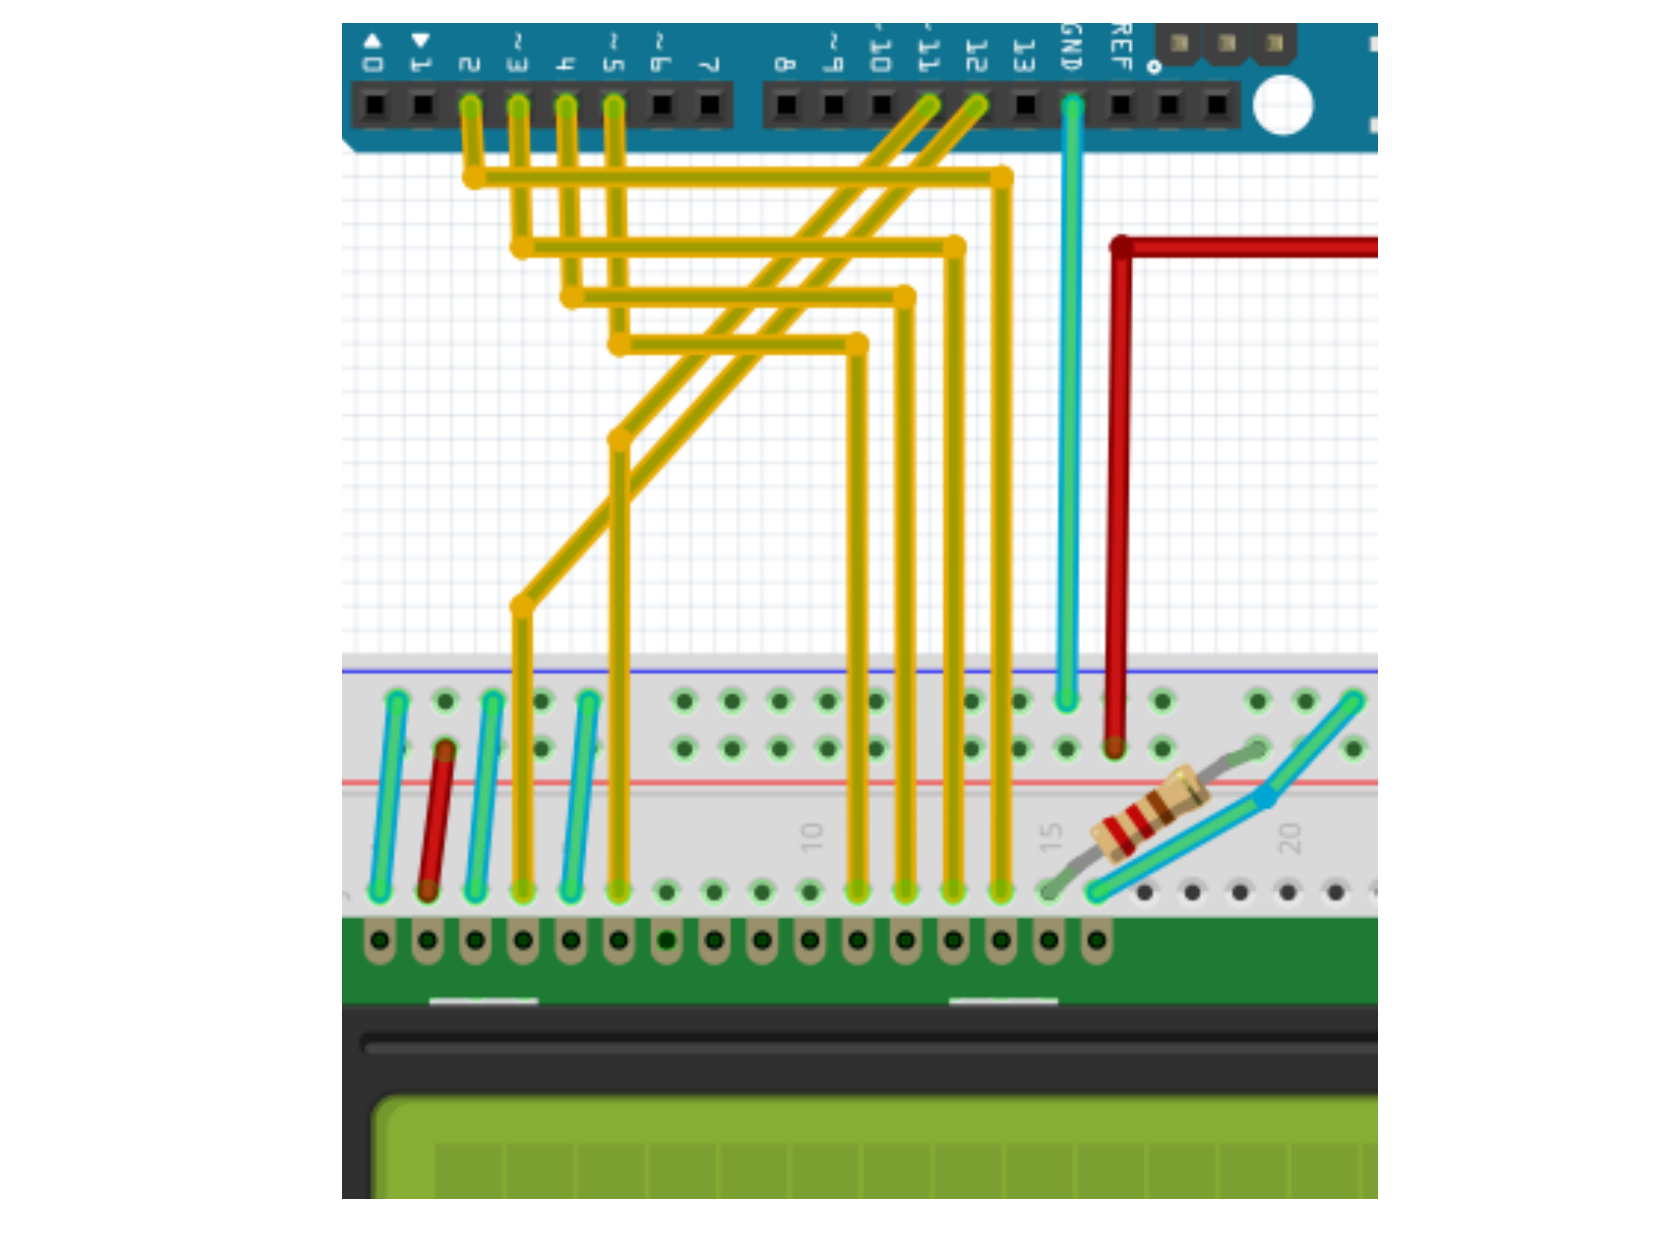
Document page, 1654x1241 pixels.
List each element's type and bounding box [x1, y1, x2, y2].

picture [342, 23, 1378, 1199]
